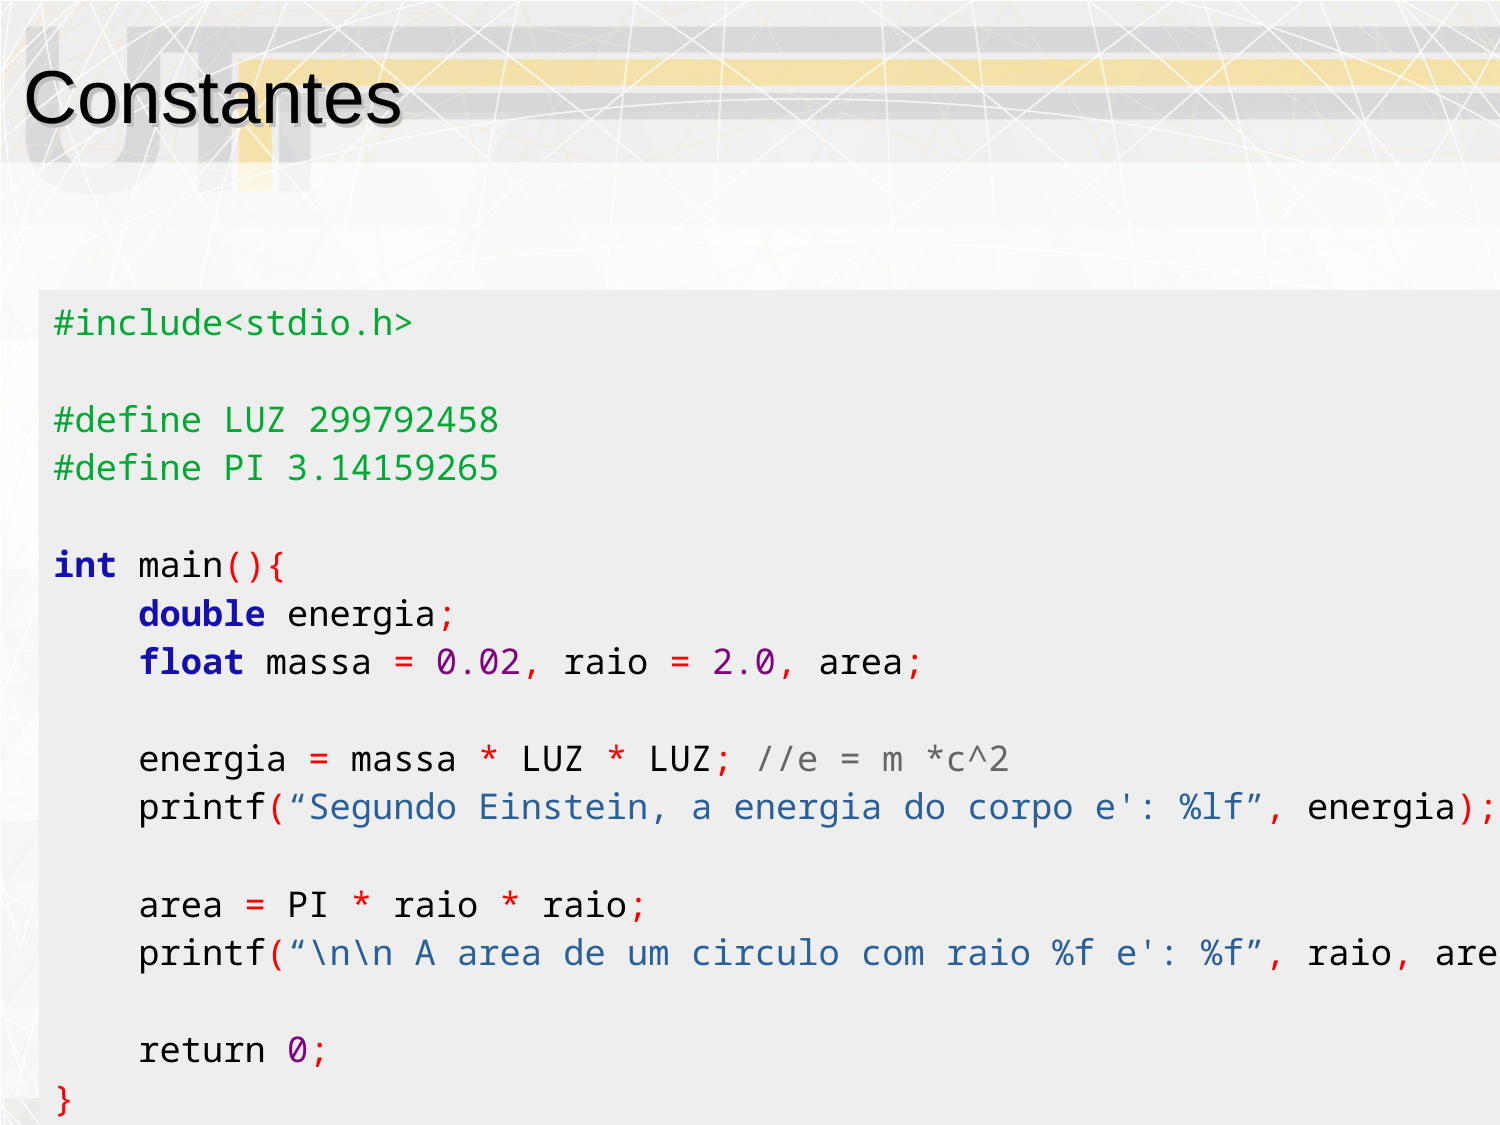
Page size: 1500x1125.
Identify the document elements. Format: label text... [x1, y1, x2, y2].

title Constantes [23, 18, 1489, 178]
text_box #include<stdio.h> #define LUZ 299792458 #define PI 3.14159265 int main(){ double energia; float massa = 0.02, raio = 2.0, area; energia = massa * LUZ * LUZ; //e = m *c^2 printf(“Segundo Einstein, a energia do corpo e': %lf”, energia); area = PI * raio * raio; printf(“\n\n A area de um circulo com raio %f e': %f”, raio, area); return 0; } [38, 289, 1453, 945]
